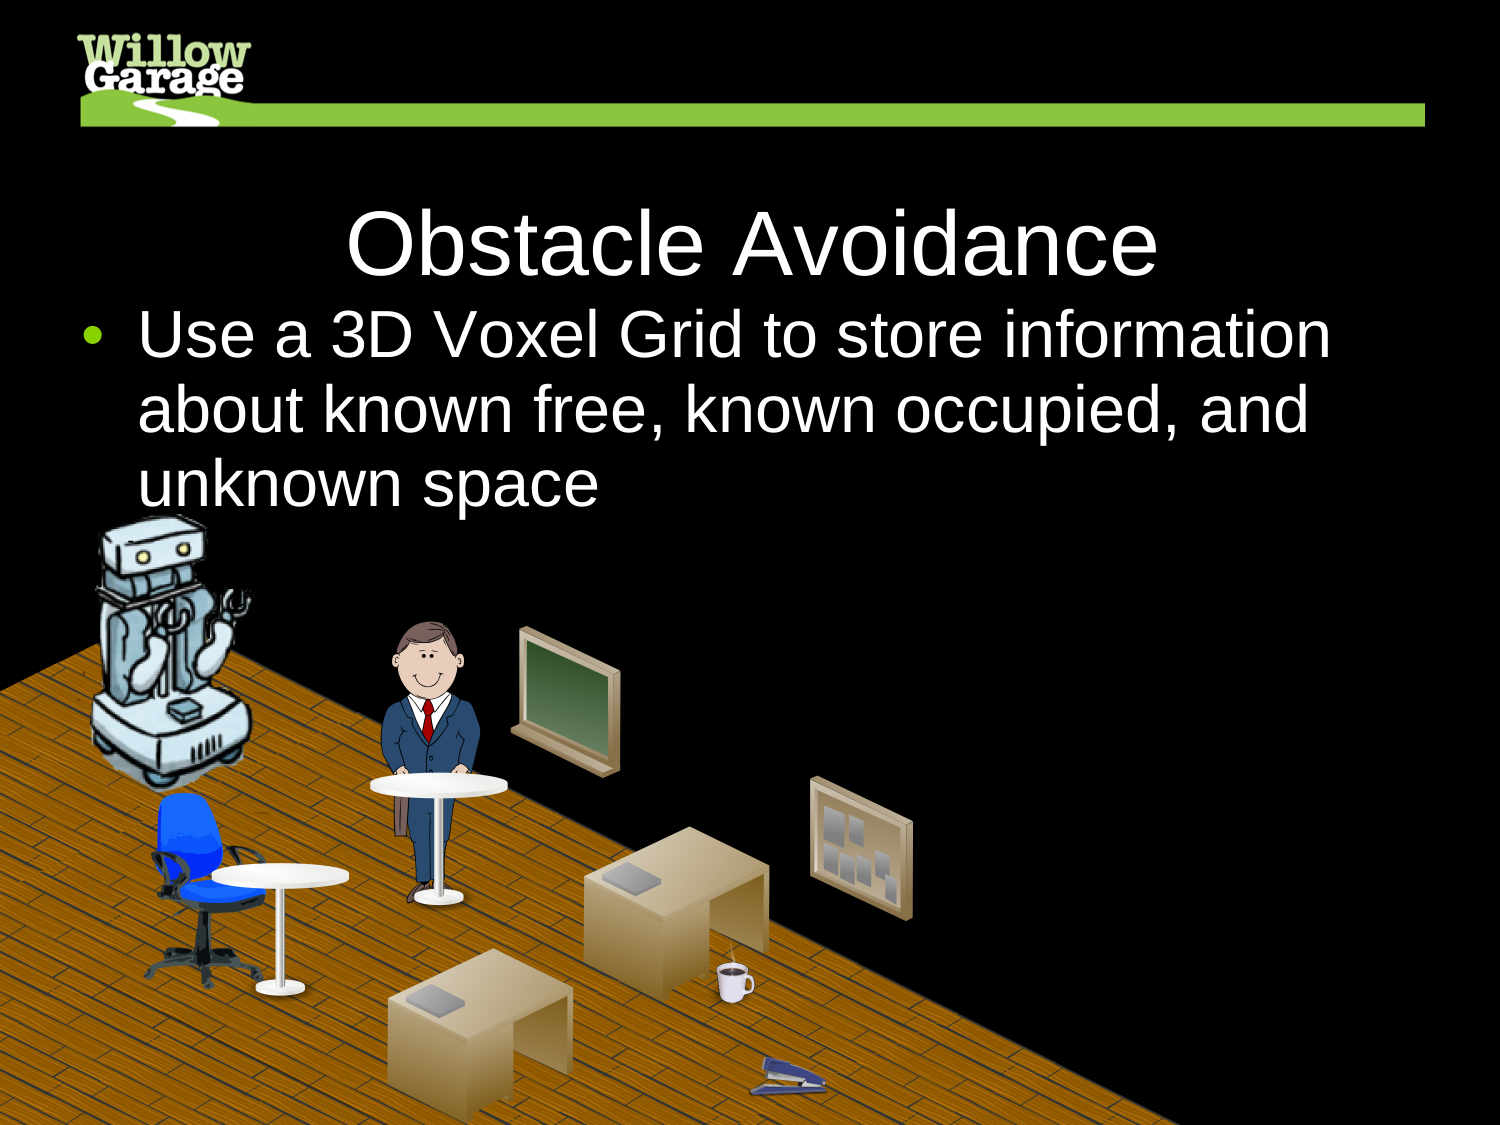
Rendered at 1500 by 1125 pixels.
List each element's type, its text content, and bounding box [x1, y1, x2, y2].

picture [50, 0, 1425, 153]
title Obstacle Avoidance [75, 144, 1426, 296]
picture [0, 458, 1334, 1125]
list Use a 3D Voxel Grid to store information about known free, known occupied, and unknown space [74, 296, 1500, 522]
